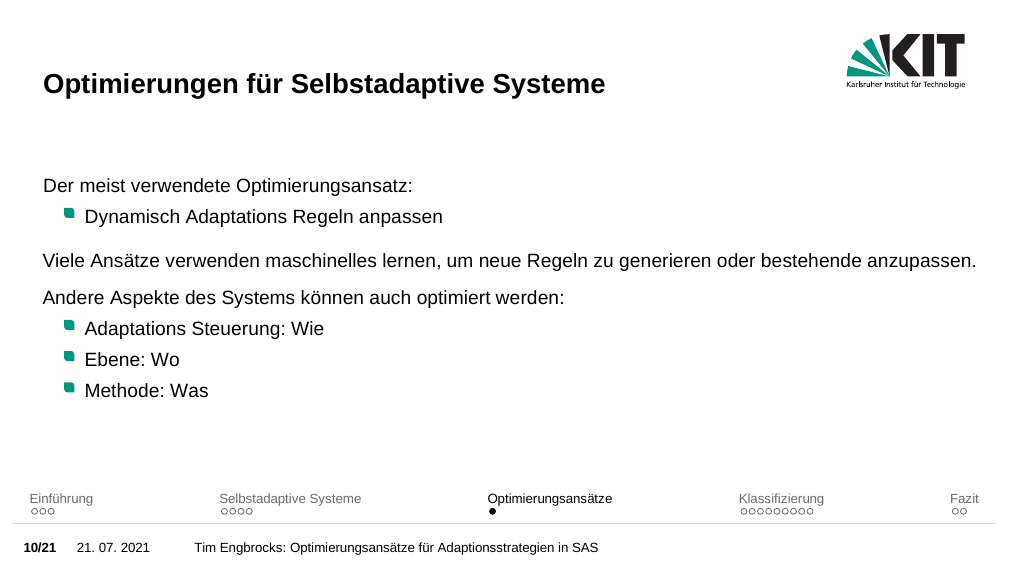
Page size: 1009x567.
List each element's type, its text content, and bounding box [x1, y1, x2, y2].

text_box Der meist verwendete Optimierungsansatz: [43, 174, 407, 194]
text_box Methode: Was [84, 380, 207, 400]
text_box 10/21 [23, 540, 57, 554]
text_box Ebene: Wo [84, 349, 179, 369]
text_box [885, 81, 909, 88]
text_box Tim Engbrocks: Optimierungsansätze für Adaptionsstrategien in SAS [194, 540, 599, 554]
text_box Selbstadaptive Systeme [219, 491, 362, 505]
text_box [879, 34, 890, 77]
text_box [892, 34, 921, 77]
text_box Viele Ansätze verwenden maschinelles lernen, um neue Regeln zu generieren oder bestehende anzupassen. [42, 249, 959, 269]
text_box Adaptations Steuerung: Wie [84, 318, 321, 338]
text_box Andere Aspekte des Systems können auch optimiert werden: [42, 286, 555, 307]
text_box Einführung [29, 491, 94, 505]
text_box [846, 81, 870, 88]
text_box [922, 34, 935, 77]
text_box Dynamisch Adaptations Regeln anpassen [84, 205, 437, 226]
text_box [949, 81, 966, 89]
text_box [871, 81, 882, 88]
text_box Optimierungsansätze [487, 491, 613, 505]
text_box [923, 81, 948, 88]
text_box Optimierungen für Selbstadaptive Systeme [43, 68, 606, 97]
text_box [911, 81, 922, 88]
text_box Fazit [950, 491, 980, 505]
text_box [489, 508, 496, 515]
text_box Klassifizierung [738, 491, 825, 505]
text_box 21. 07. 2021 [76, 540, 150, 554]
text_box [936, 34, 965, 77]
